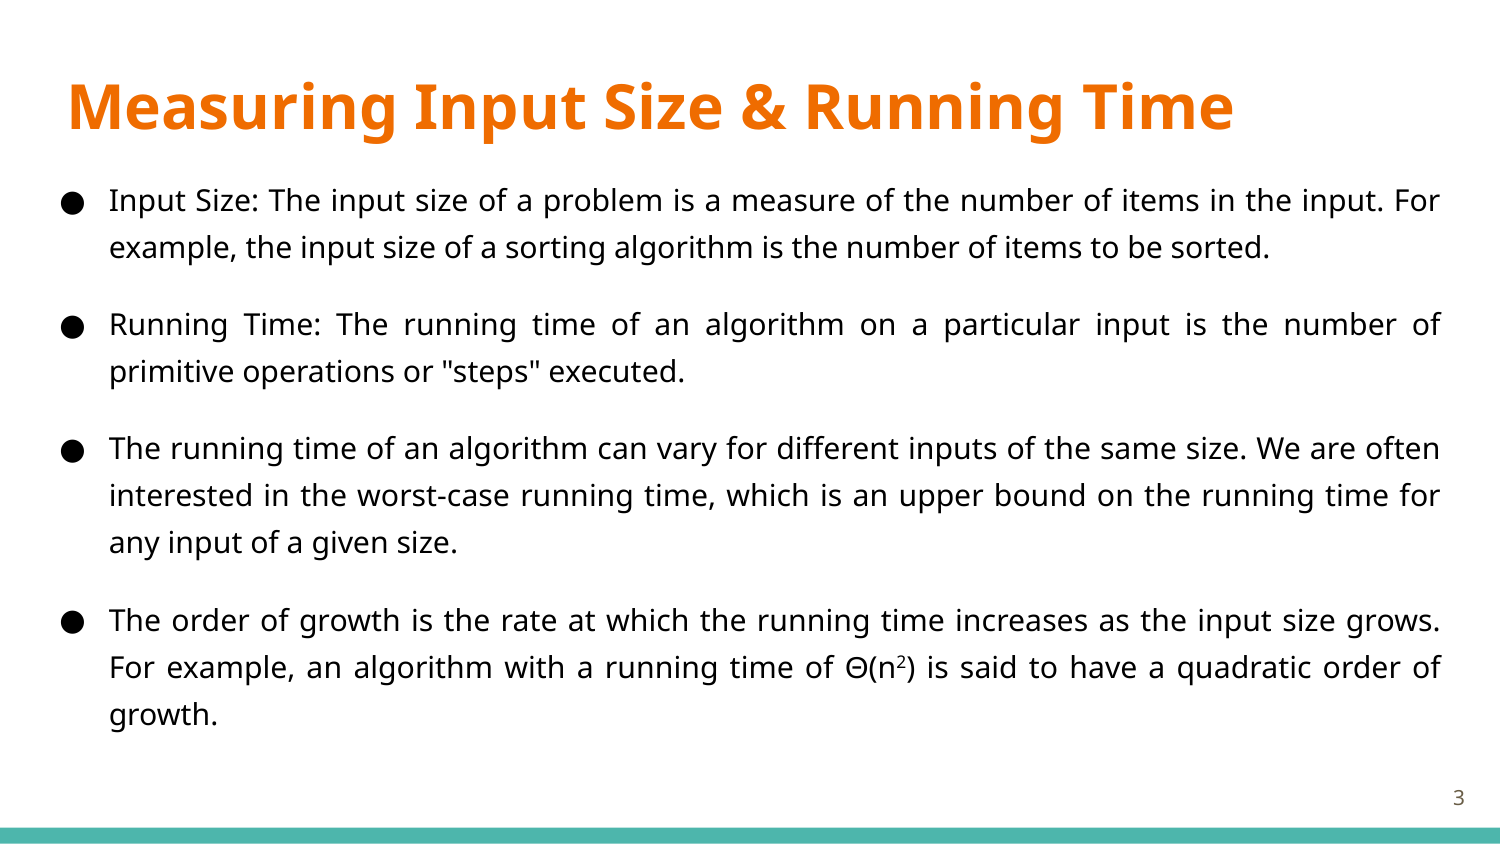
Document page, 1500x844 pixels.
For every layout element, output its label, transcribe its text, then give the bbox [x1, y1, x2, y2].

title Measuring Input Size & Running Time [51, 48, 1449, 157]
slide_number <number> [1389, 764, 1480, 830]
list Input Size: The input size of a problem is a measure of the number of items in the input. For example, the input size of a sorting algorithm is the number of items to be sorted. Running Time: The running time of an algorithm on a particular input is the number of primitive operations or "steps" executed. The running time of an algorithm can vary for different inputs of the same size. We are often interested in the worst-case running time, which is an upper bound on the running time for any input of a given size. The order of growth is the rate at which the running time increases as the input size grows. For example, an algorithm with a running time of Θ(n2) is said to have a quadratic order of growth. [44, 157, 1456, 765]
